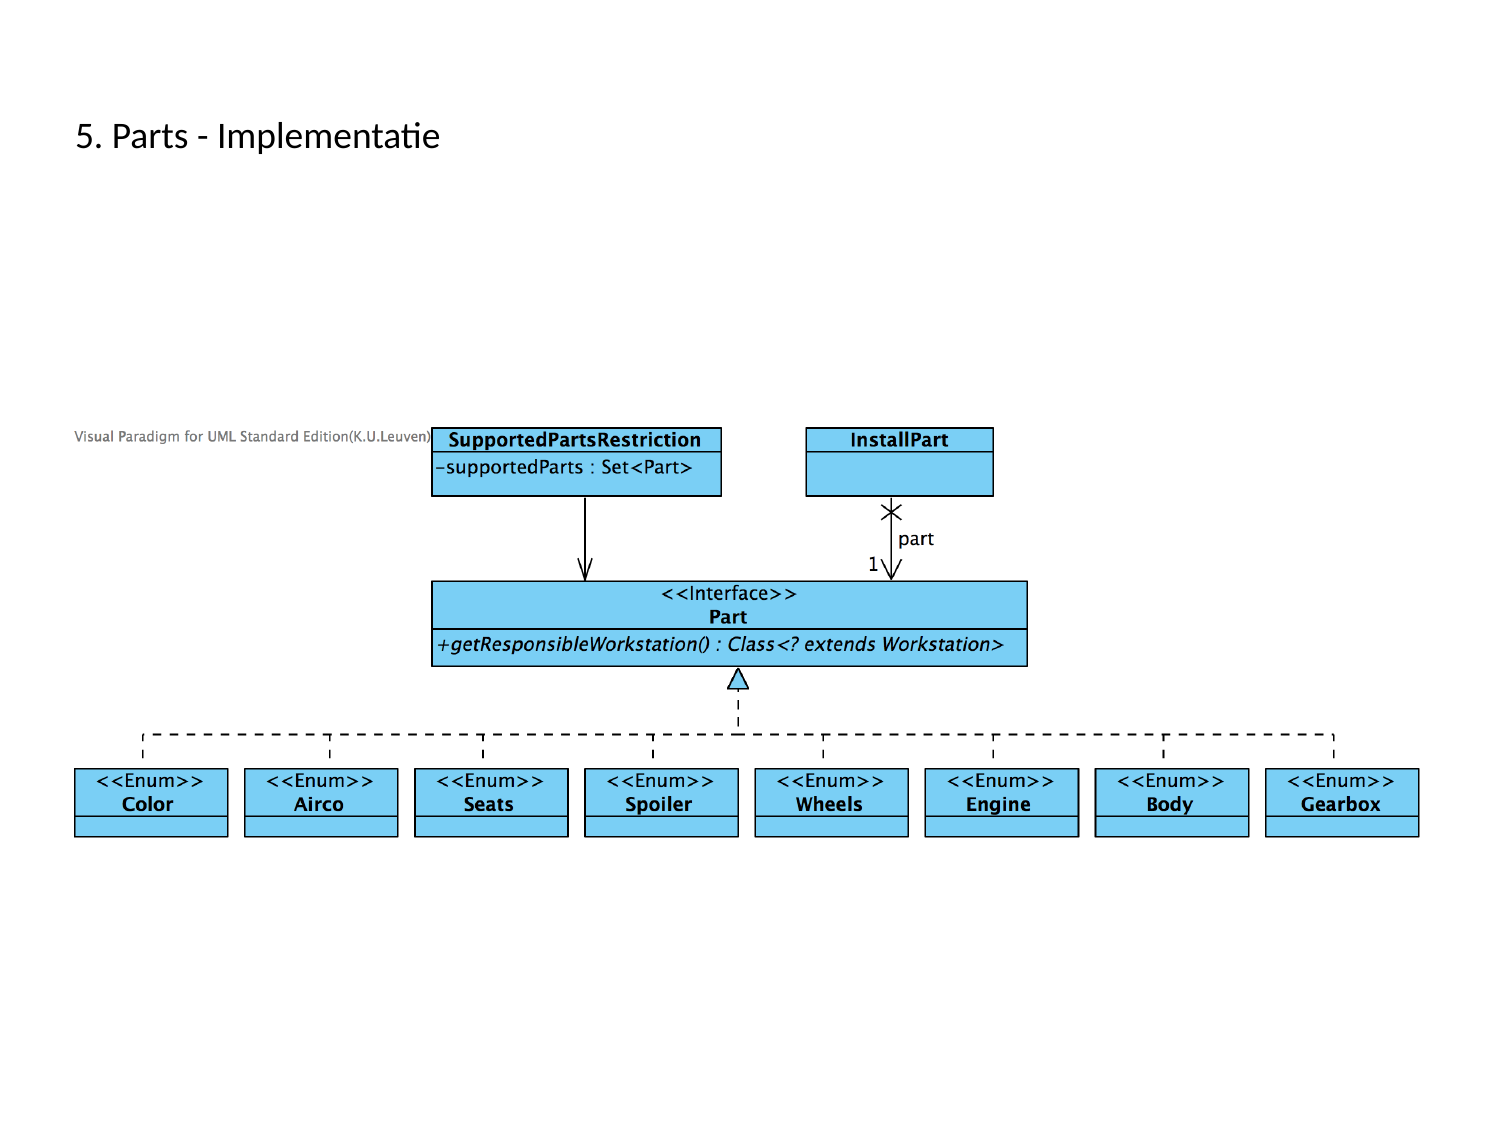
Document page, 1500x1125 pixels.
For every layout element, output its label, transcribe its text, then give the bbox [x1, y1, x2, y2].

picture [74, 424, 1425, 843]
title 5. Parts - Implementatie [75, 45, 1425, 233]
